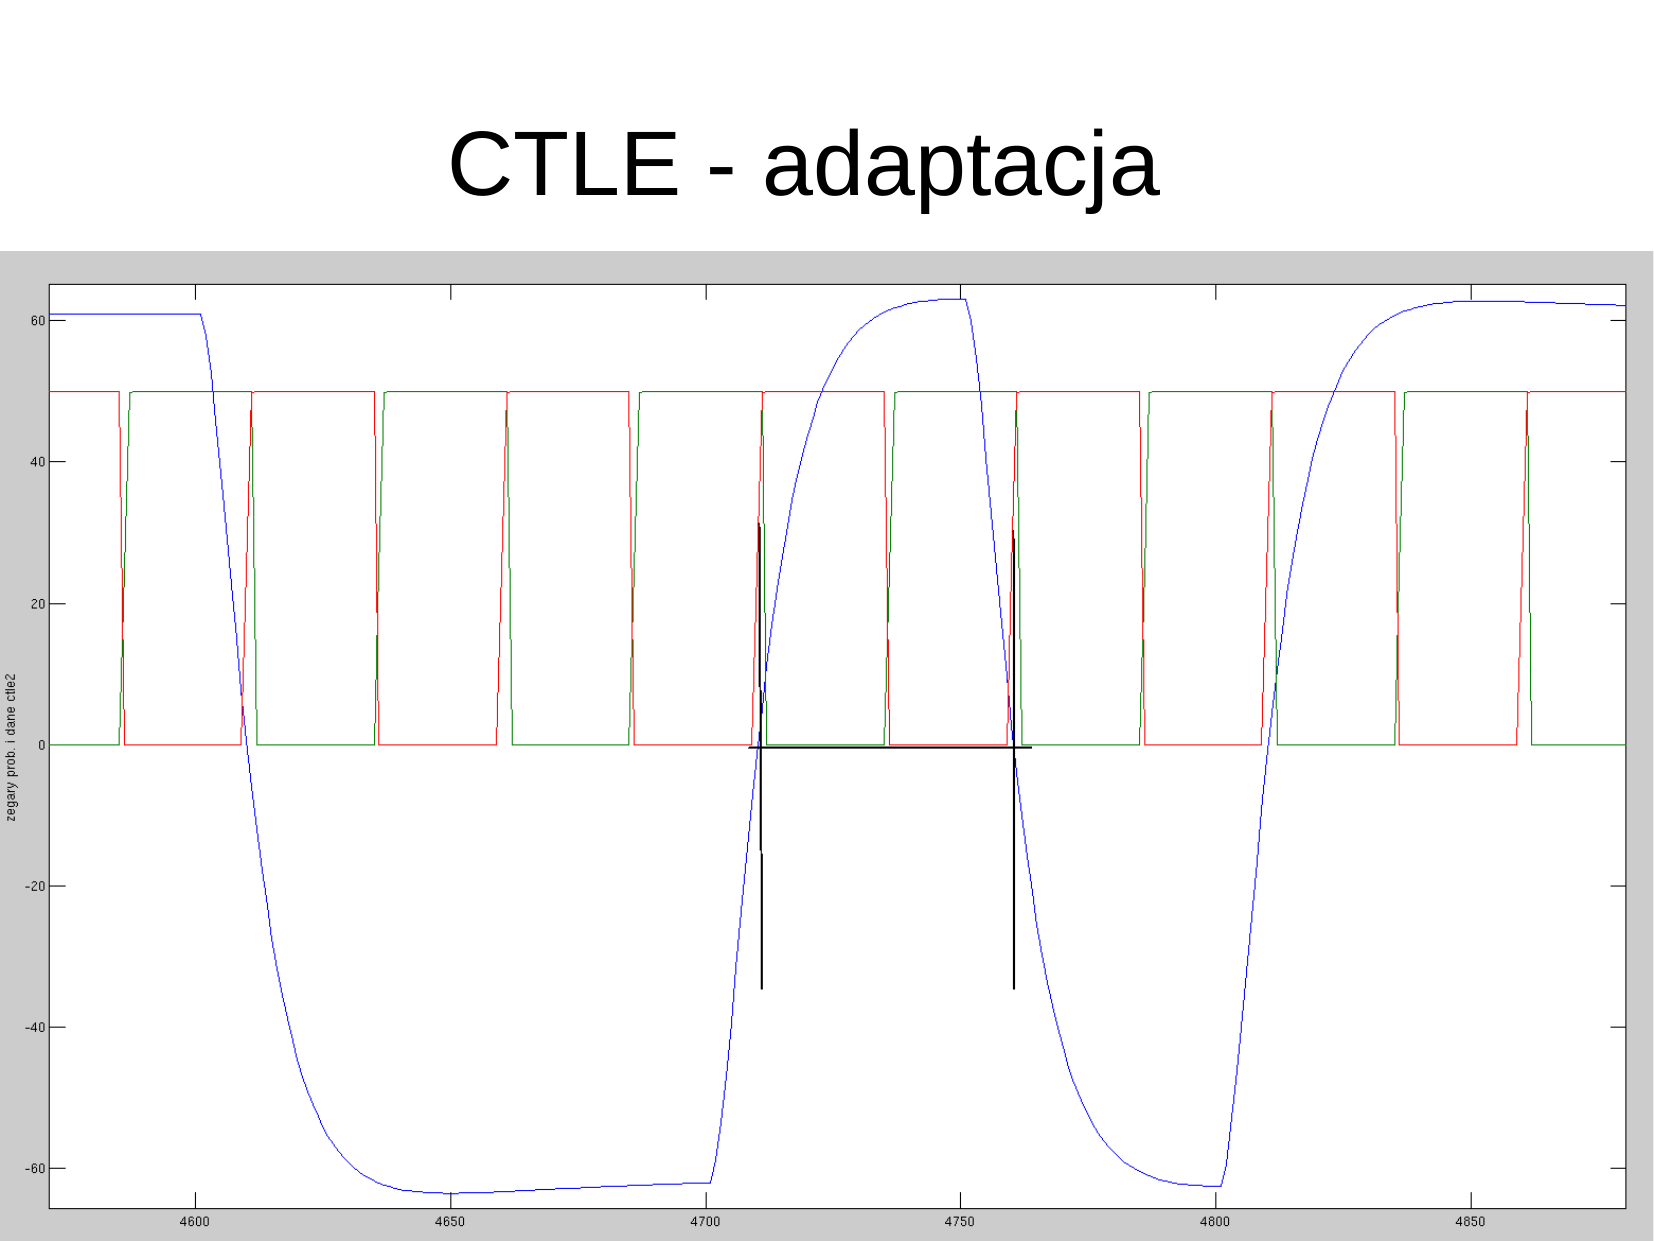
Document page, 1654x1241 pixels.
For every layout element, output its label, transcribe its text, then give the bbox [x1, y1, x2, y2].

title CTLE - adaptacja [60, 60, 1549, 251]
picture [0, 251, 1654, 1241]
